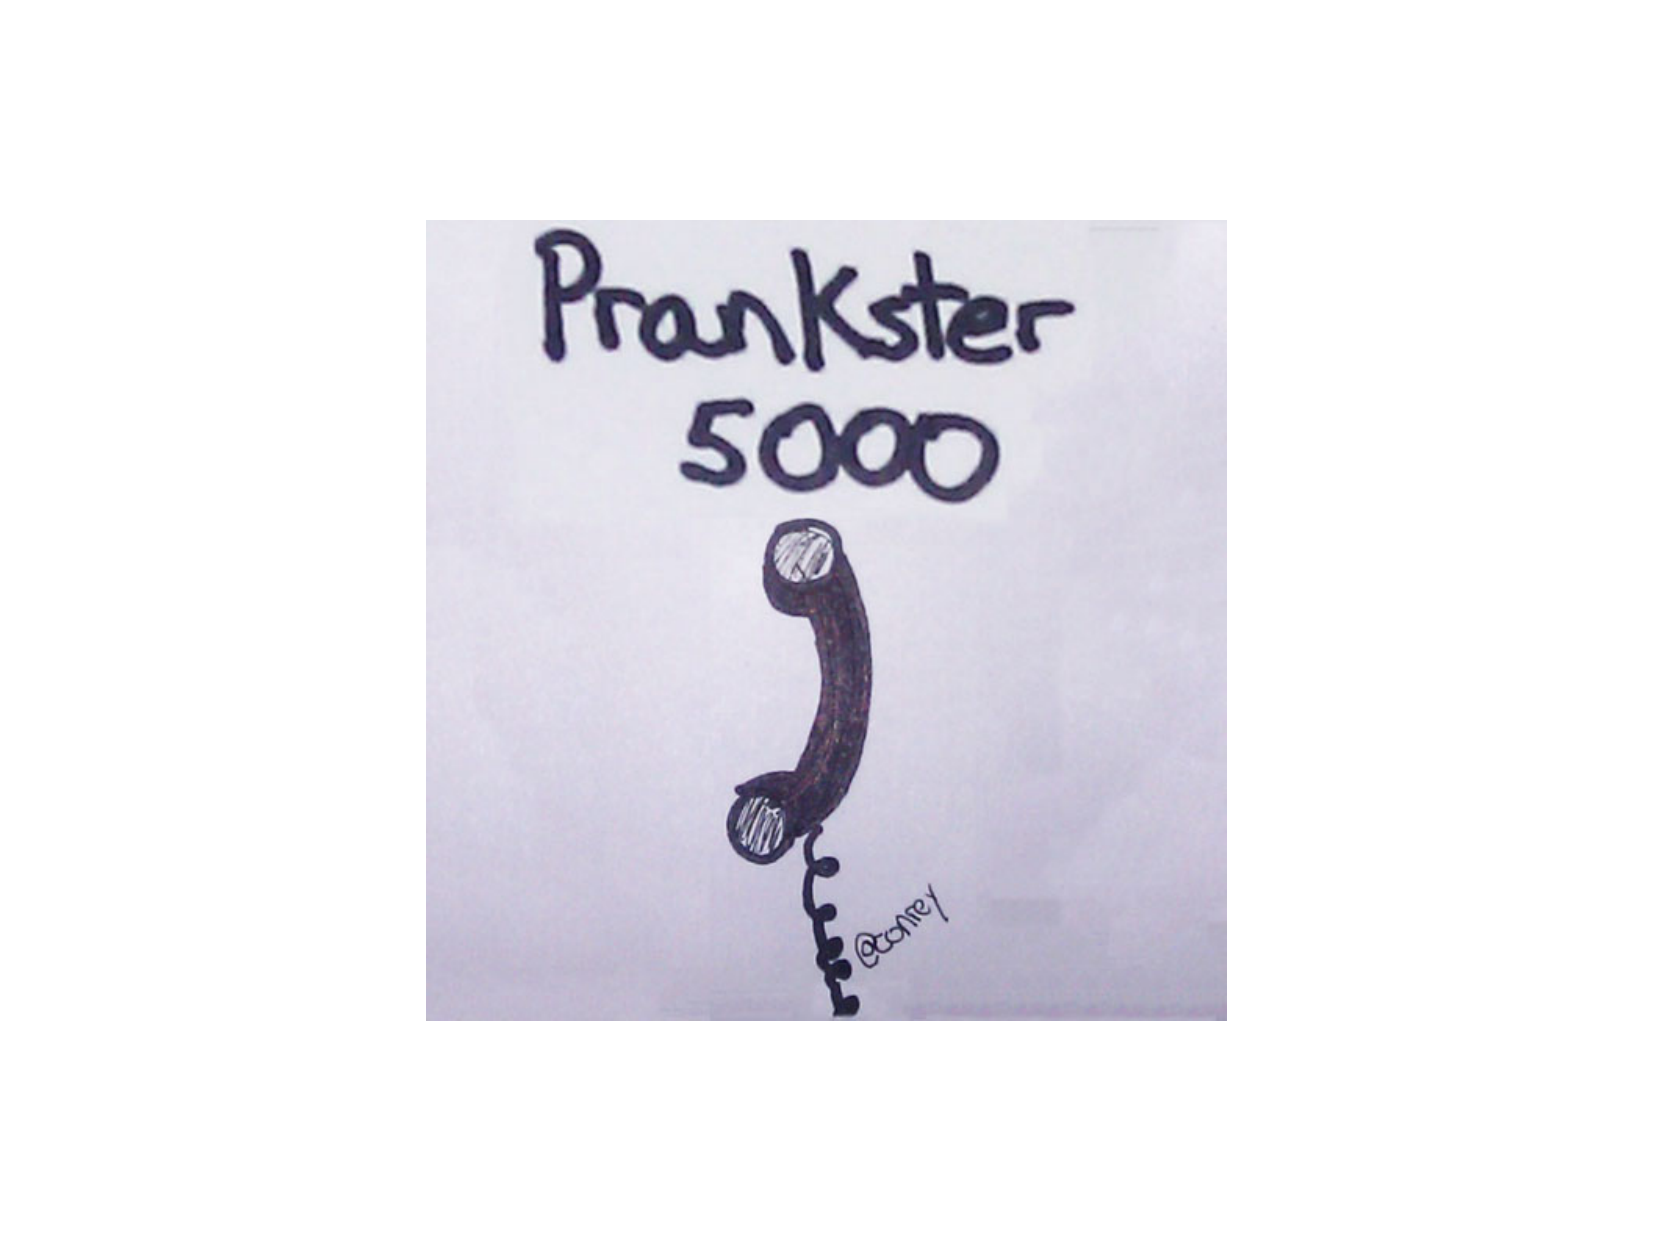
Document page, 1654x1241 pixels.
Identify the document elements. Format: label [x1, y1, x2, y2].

picture [426, 220, 1227, 1021]
